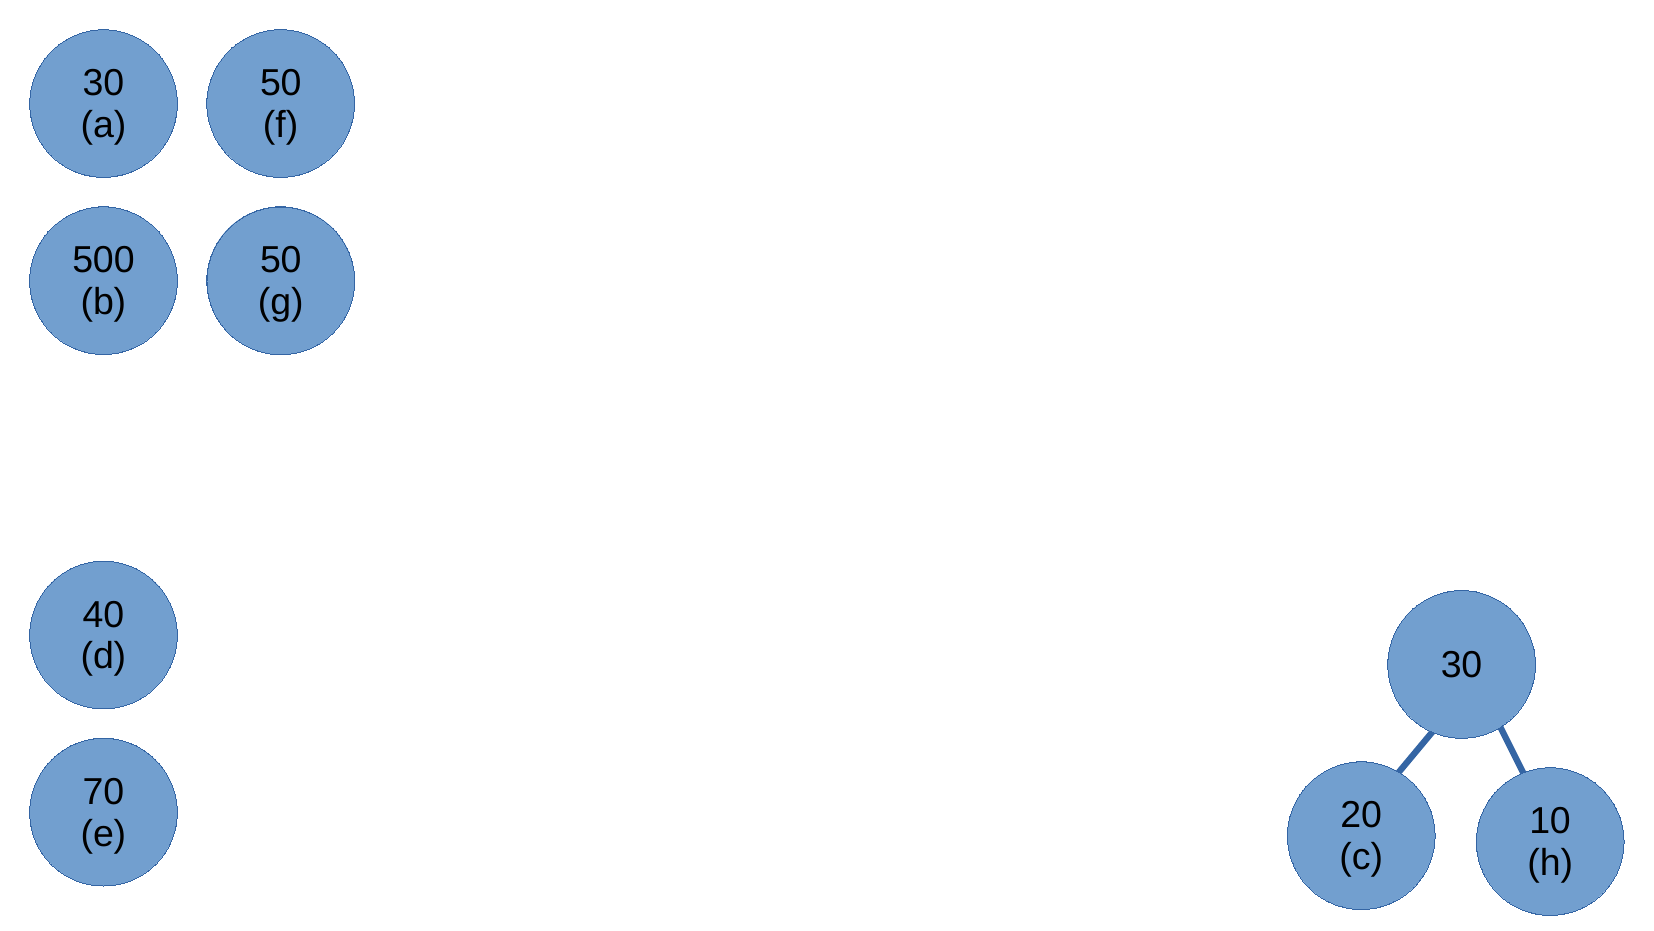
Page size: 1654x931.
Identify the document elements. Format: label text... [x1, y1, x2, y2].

text_box 500 (b) [29, 206, 178, 355]
text_box 50 (f) [206, 29, 355, 178]
text_box 20 (c) [1287, 761, 1436, 910]
text_box 40 (d) [29, 561, 178, 709]
text_box 50 (g) [206, 206, 355, 355]
text_box 10 (h) [1476, 767, 1625, 916]
text_box 30 [1387, 590, 1536, 739]
text_box 30 (a) [29, 29, 178, 178]
text_box 70 (e) [29, 738, 178, 887]
